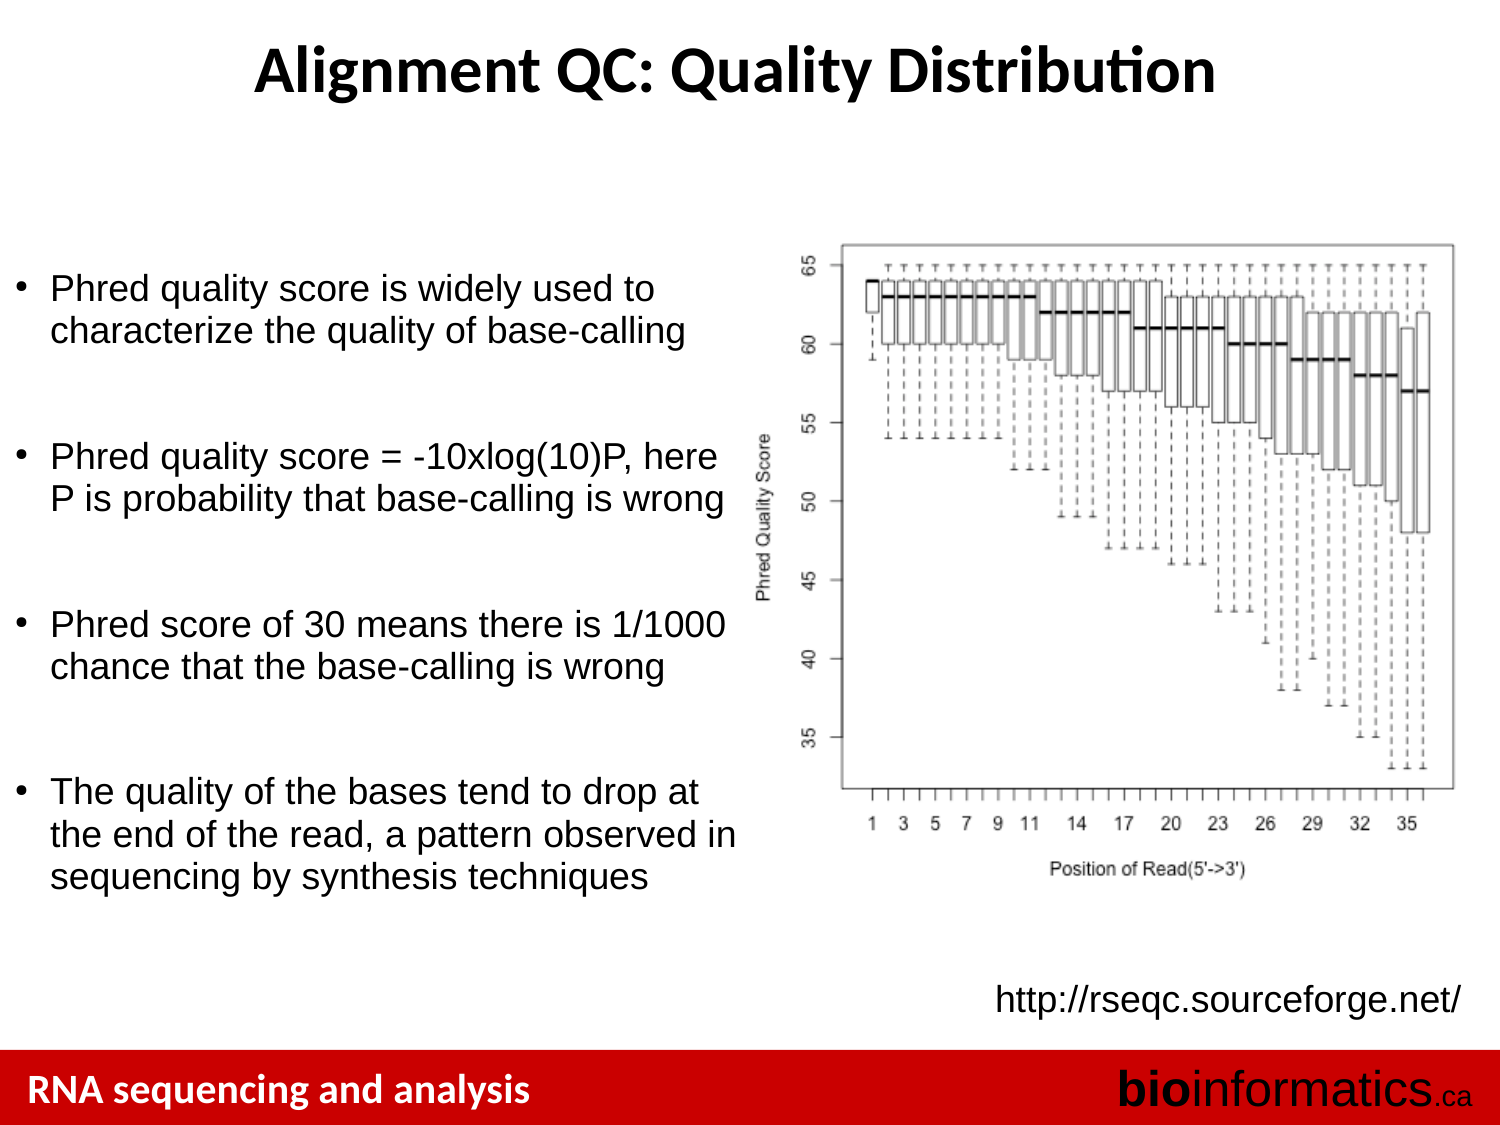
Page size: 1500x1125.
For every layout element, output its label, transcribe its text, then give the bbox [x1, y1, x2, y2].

picture [750, 153, 1500, 904]
title Alignment QC: Quality Distribution [11, 0, 1462, 170]
text_box Phred quality score is widely used to characterize the quality of base-calling Phred quality score = -10xlog(10)P, here P is probability that base-calling is wrong Phred score of 30 means there is 1/1000 chance that the base-calling is wrong The quality of the bases tend to drop at the end of the read, a pattern observed in sequencing by synthesis techniques [0, 259, 768, 947]
text_box http://rseqc.sourceforge.net/ [980, 970, 1477, 1028]
